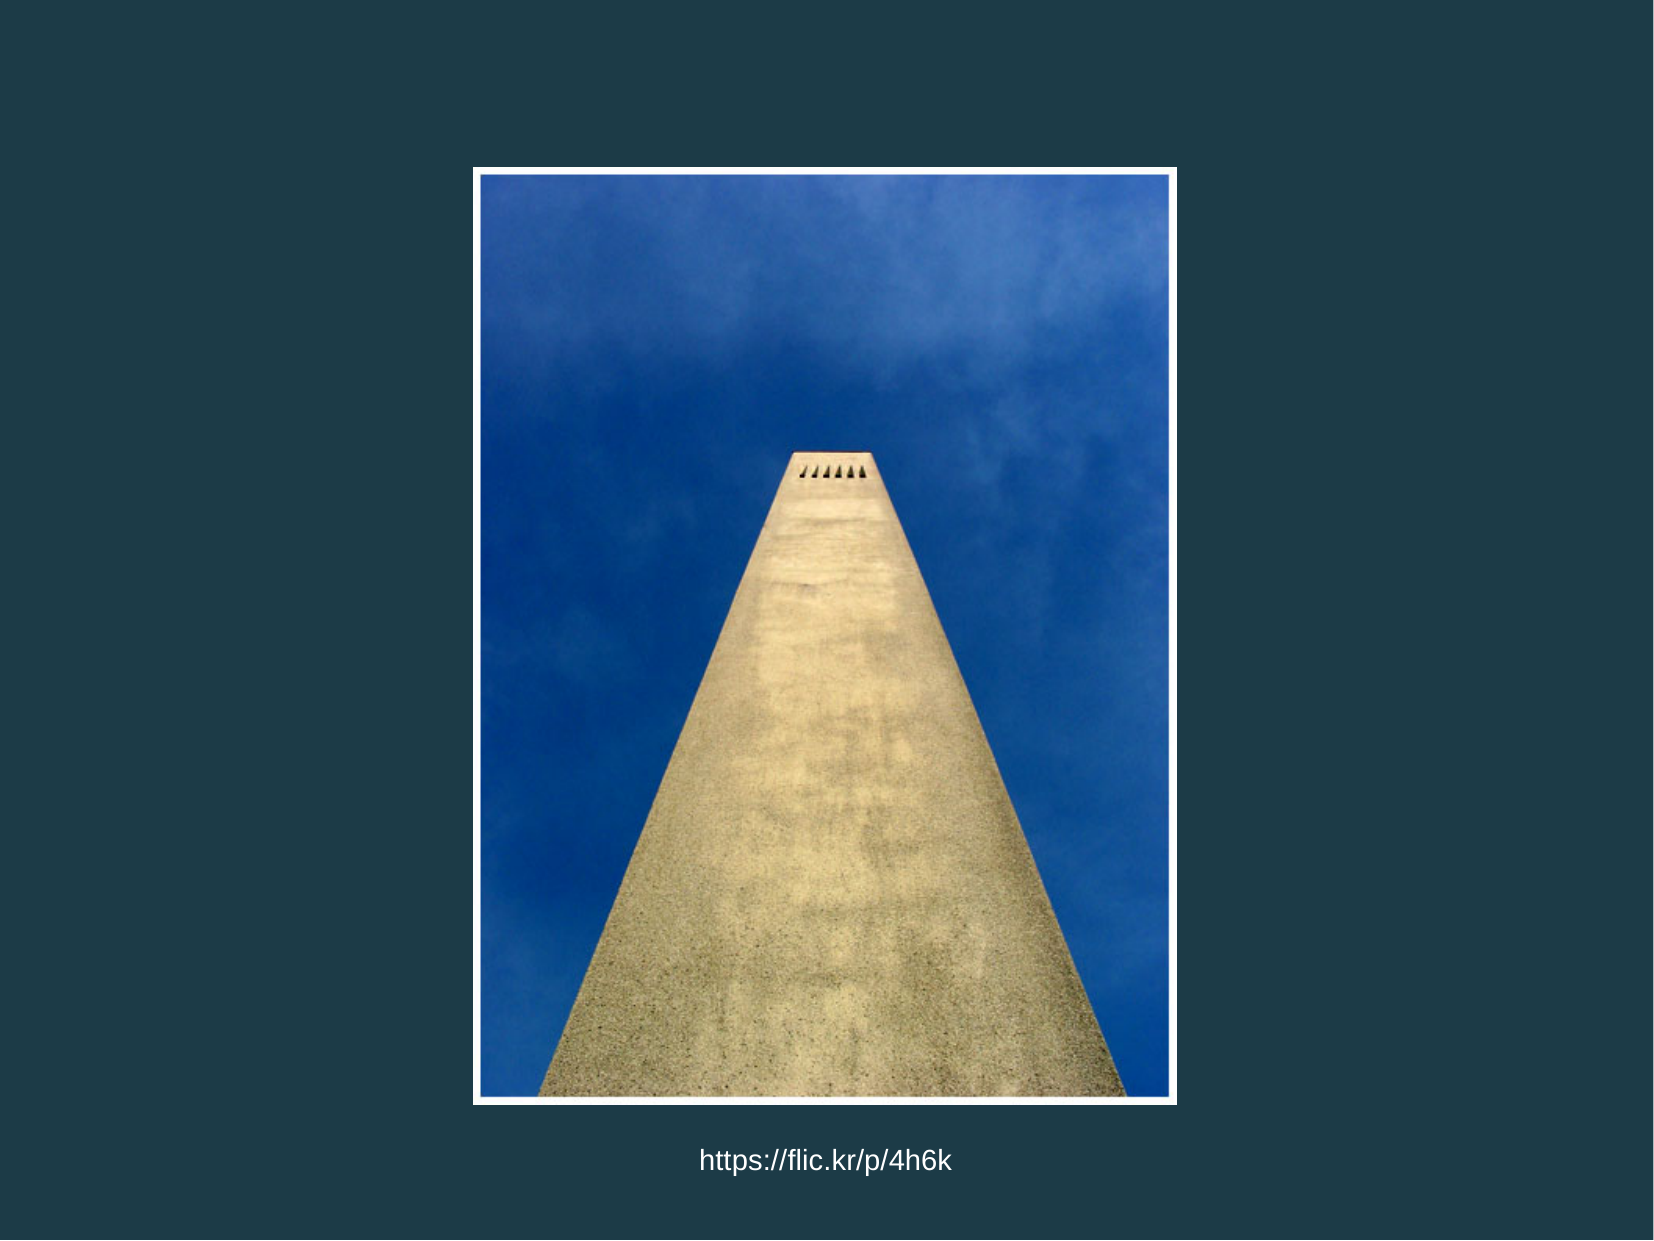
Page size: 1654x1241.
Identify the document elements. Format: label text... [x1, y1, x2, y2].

picture [473, 167, 1177, 1105]
text_box https://flic.kr/p/4h6k [649, 1136, 1003, 1193]
